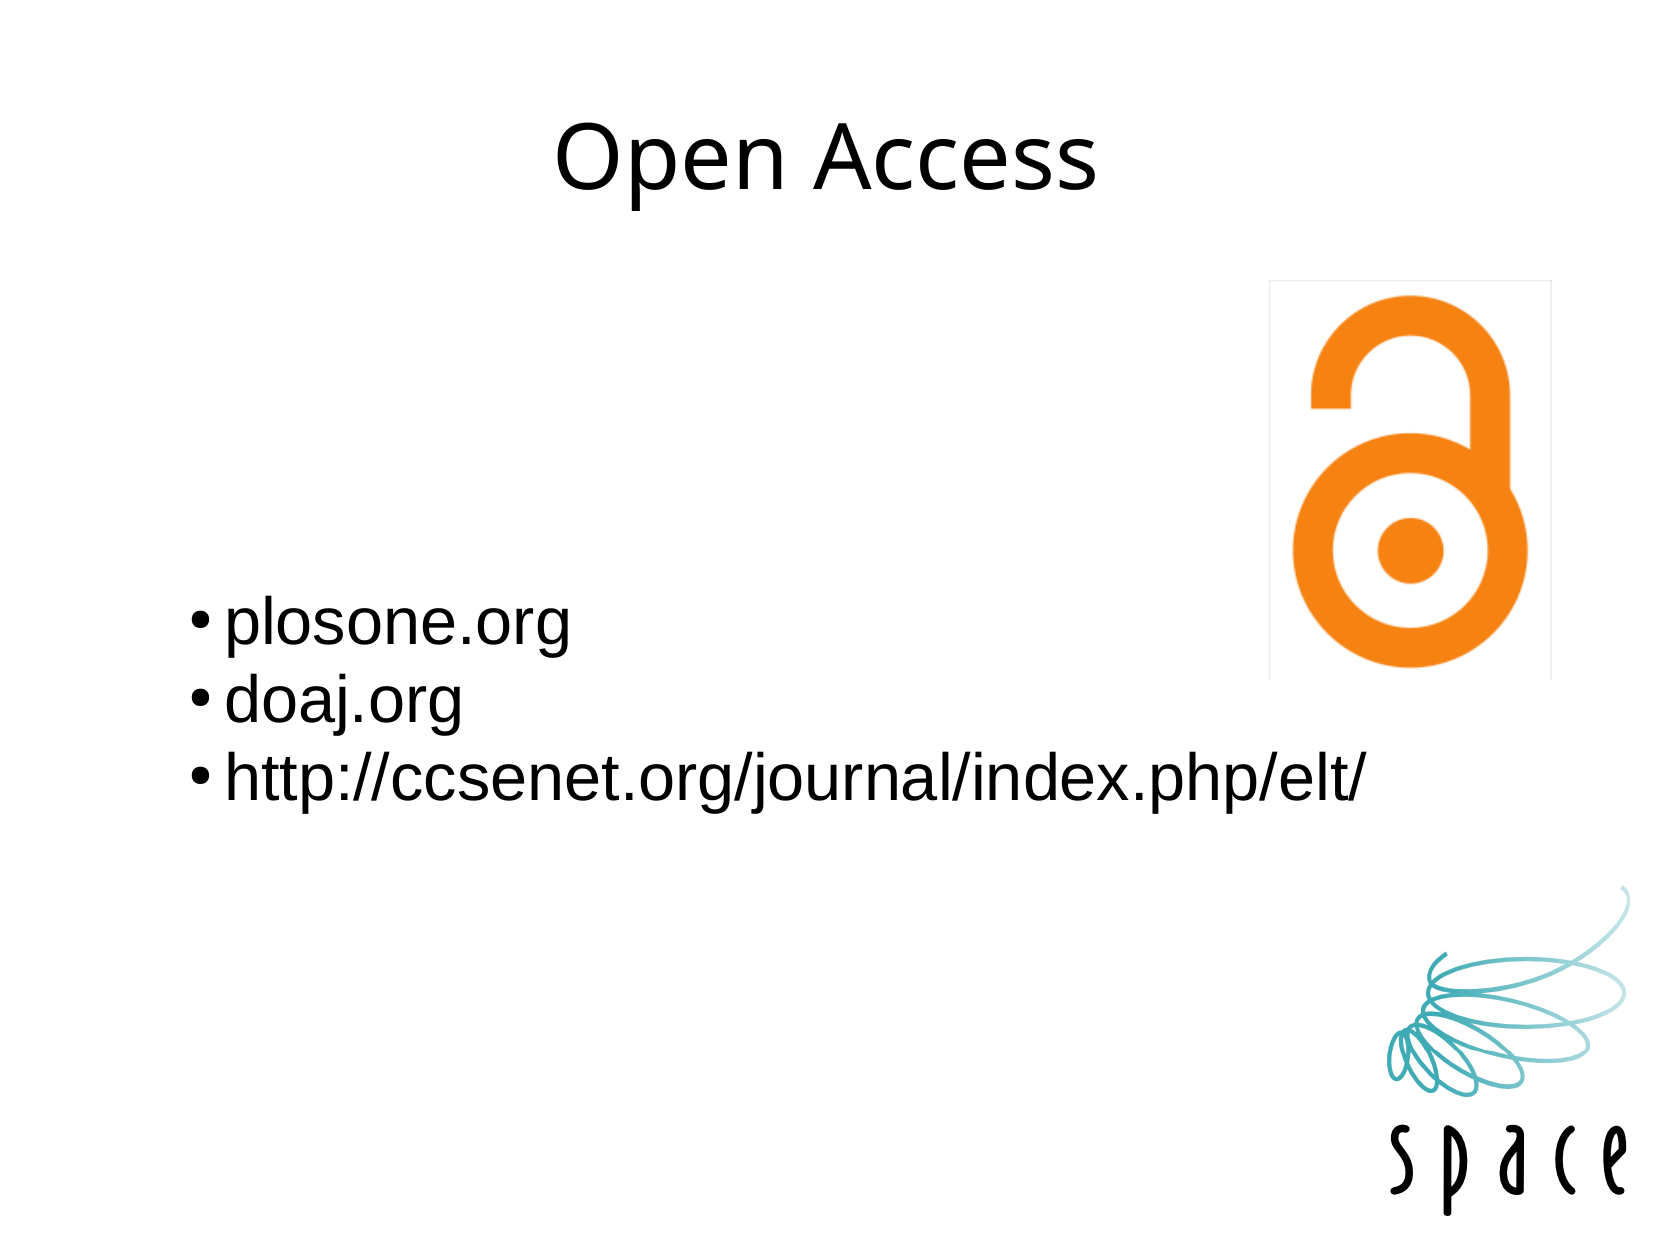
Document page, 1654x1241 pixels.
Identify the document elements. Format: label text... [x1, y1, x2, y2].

title Open Access [82, 56, 1571, 249]
picture [1387, 885, 1630, 1216]
subtitle plosone.org doaj.org http://ccsenet.org/journal/index.php/elt/ [82, 297, 1571, 1102]
picture [1269, 280, 1552, 680]
